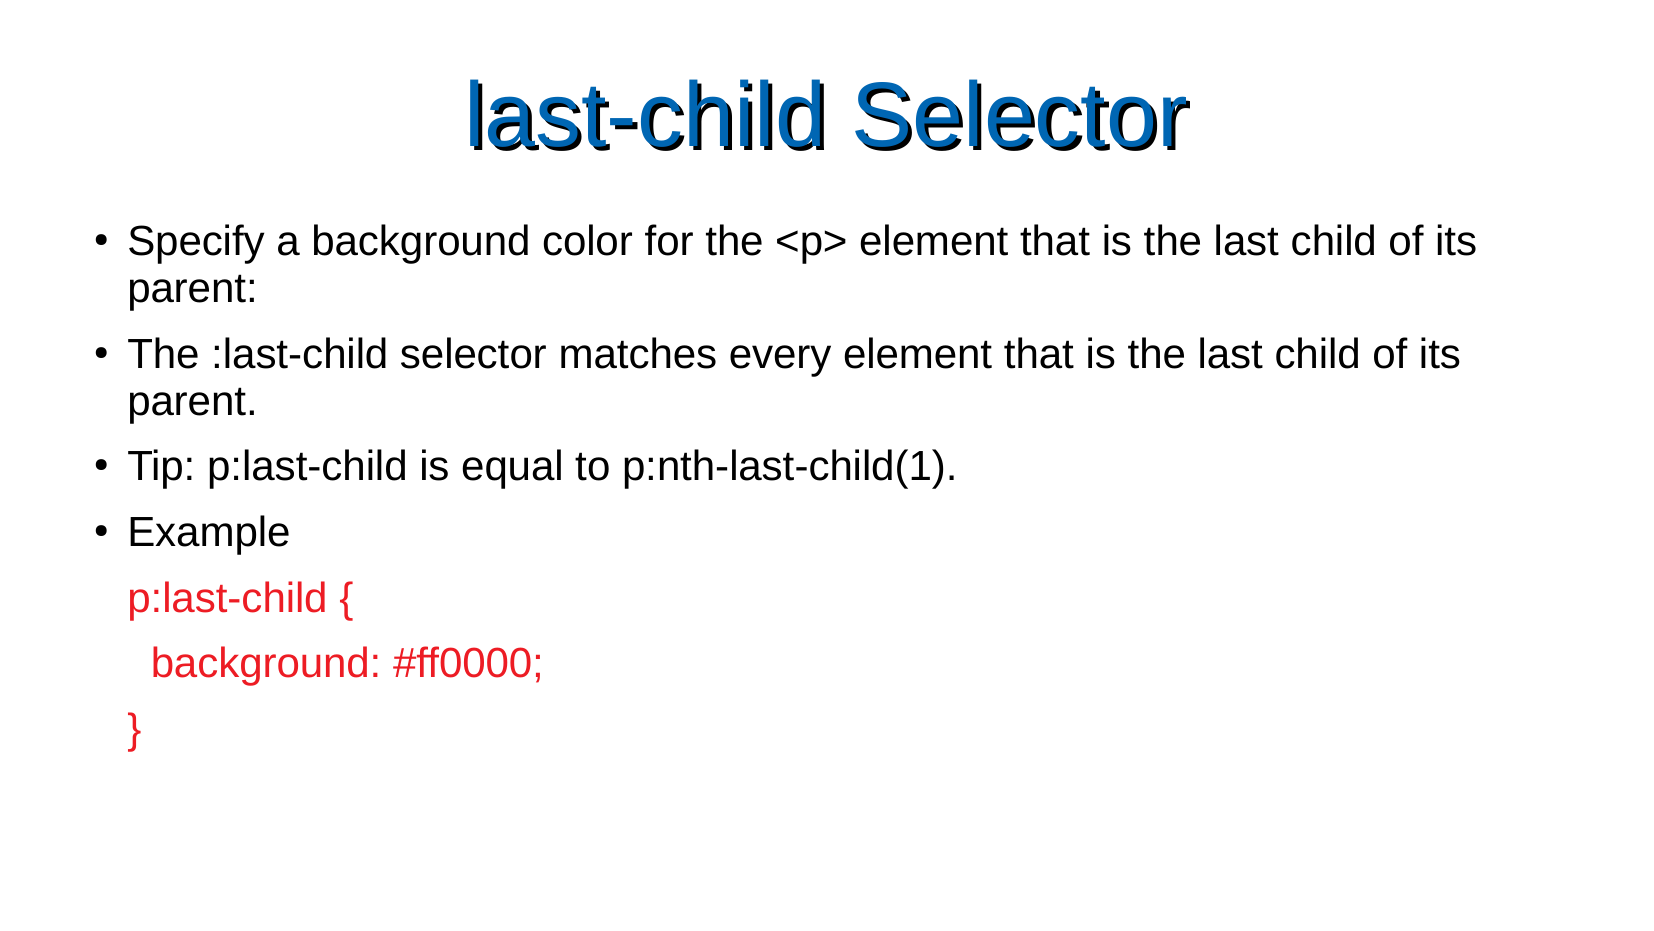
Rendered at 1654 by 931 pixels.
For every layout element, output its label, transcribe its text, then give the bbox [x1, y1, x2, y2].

title last-child Selector [82, 37, 1571, 193]
list Specify a background color for the <p> element that is the last child of its parent: The :last-child selector matches every element that is the last child of its parent. Tip: p:last-child is equal to p:nth-last-child(1). Example p:last-child { background: #ff0000; } [82, 217, 1571, 758]
